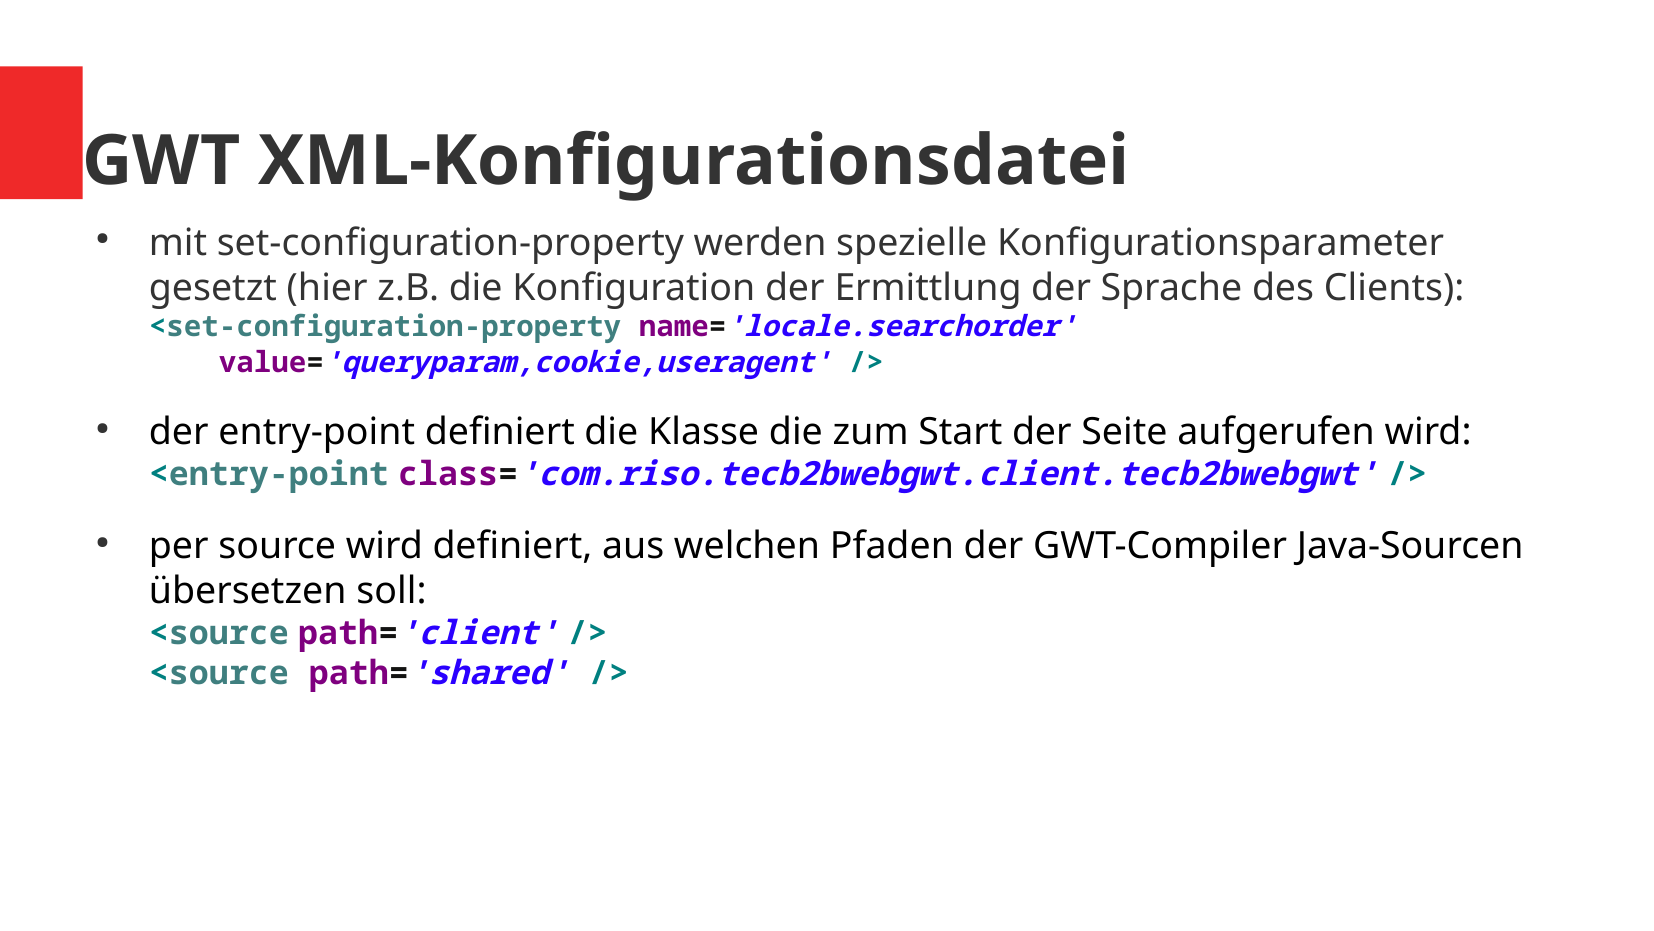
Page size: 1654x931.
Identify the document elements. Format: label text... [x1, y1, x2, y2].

list mit set-configuration-property werden spezielle Konfigurationsparameter gesetzt (hier z.B. die Konfiguration der Ermittlung der Sprache des Clients): <set-configuration-property name='locale.searchorder' value='queryparam,cookie,useragent' /> der entry-point definiert die Klasse die zum Start der Seite aufgerufen wird: <entry-point class='com.riso.tecb2bwebgwt.client.tecb2bwebgwt' /> per source wird definiert, aus welchen Pfaden der GWT-Compiler Java-Sourcen übersetzen soll: <source path='client' /> <source path='shared' /> [78, 217, 1567, 827]
title GWT XML-Konfigurationsdatei [82, 33, 1571, 196]
